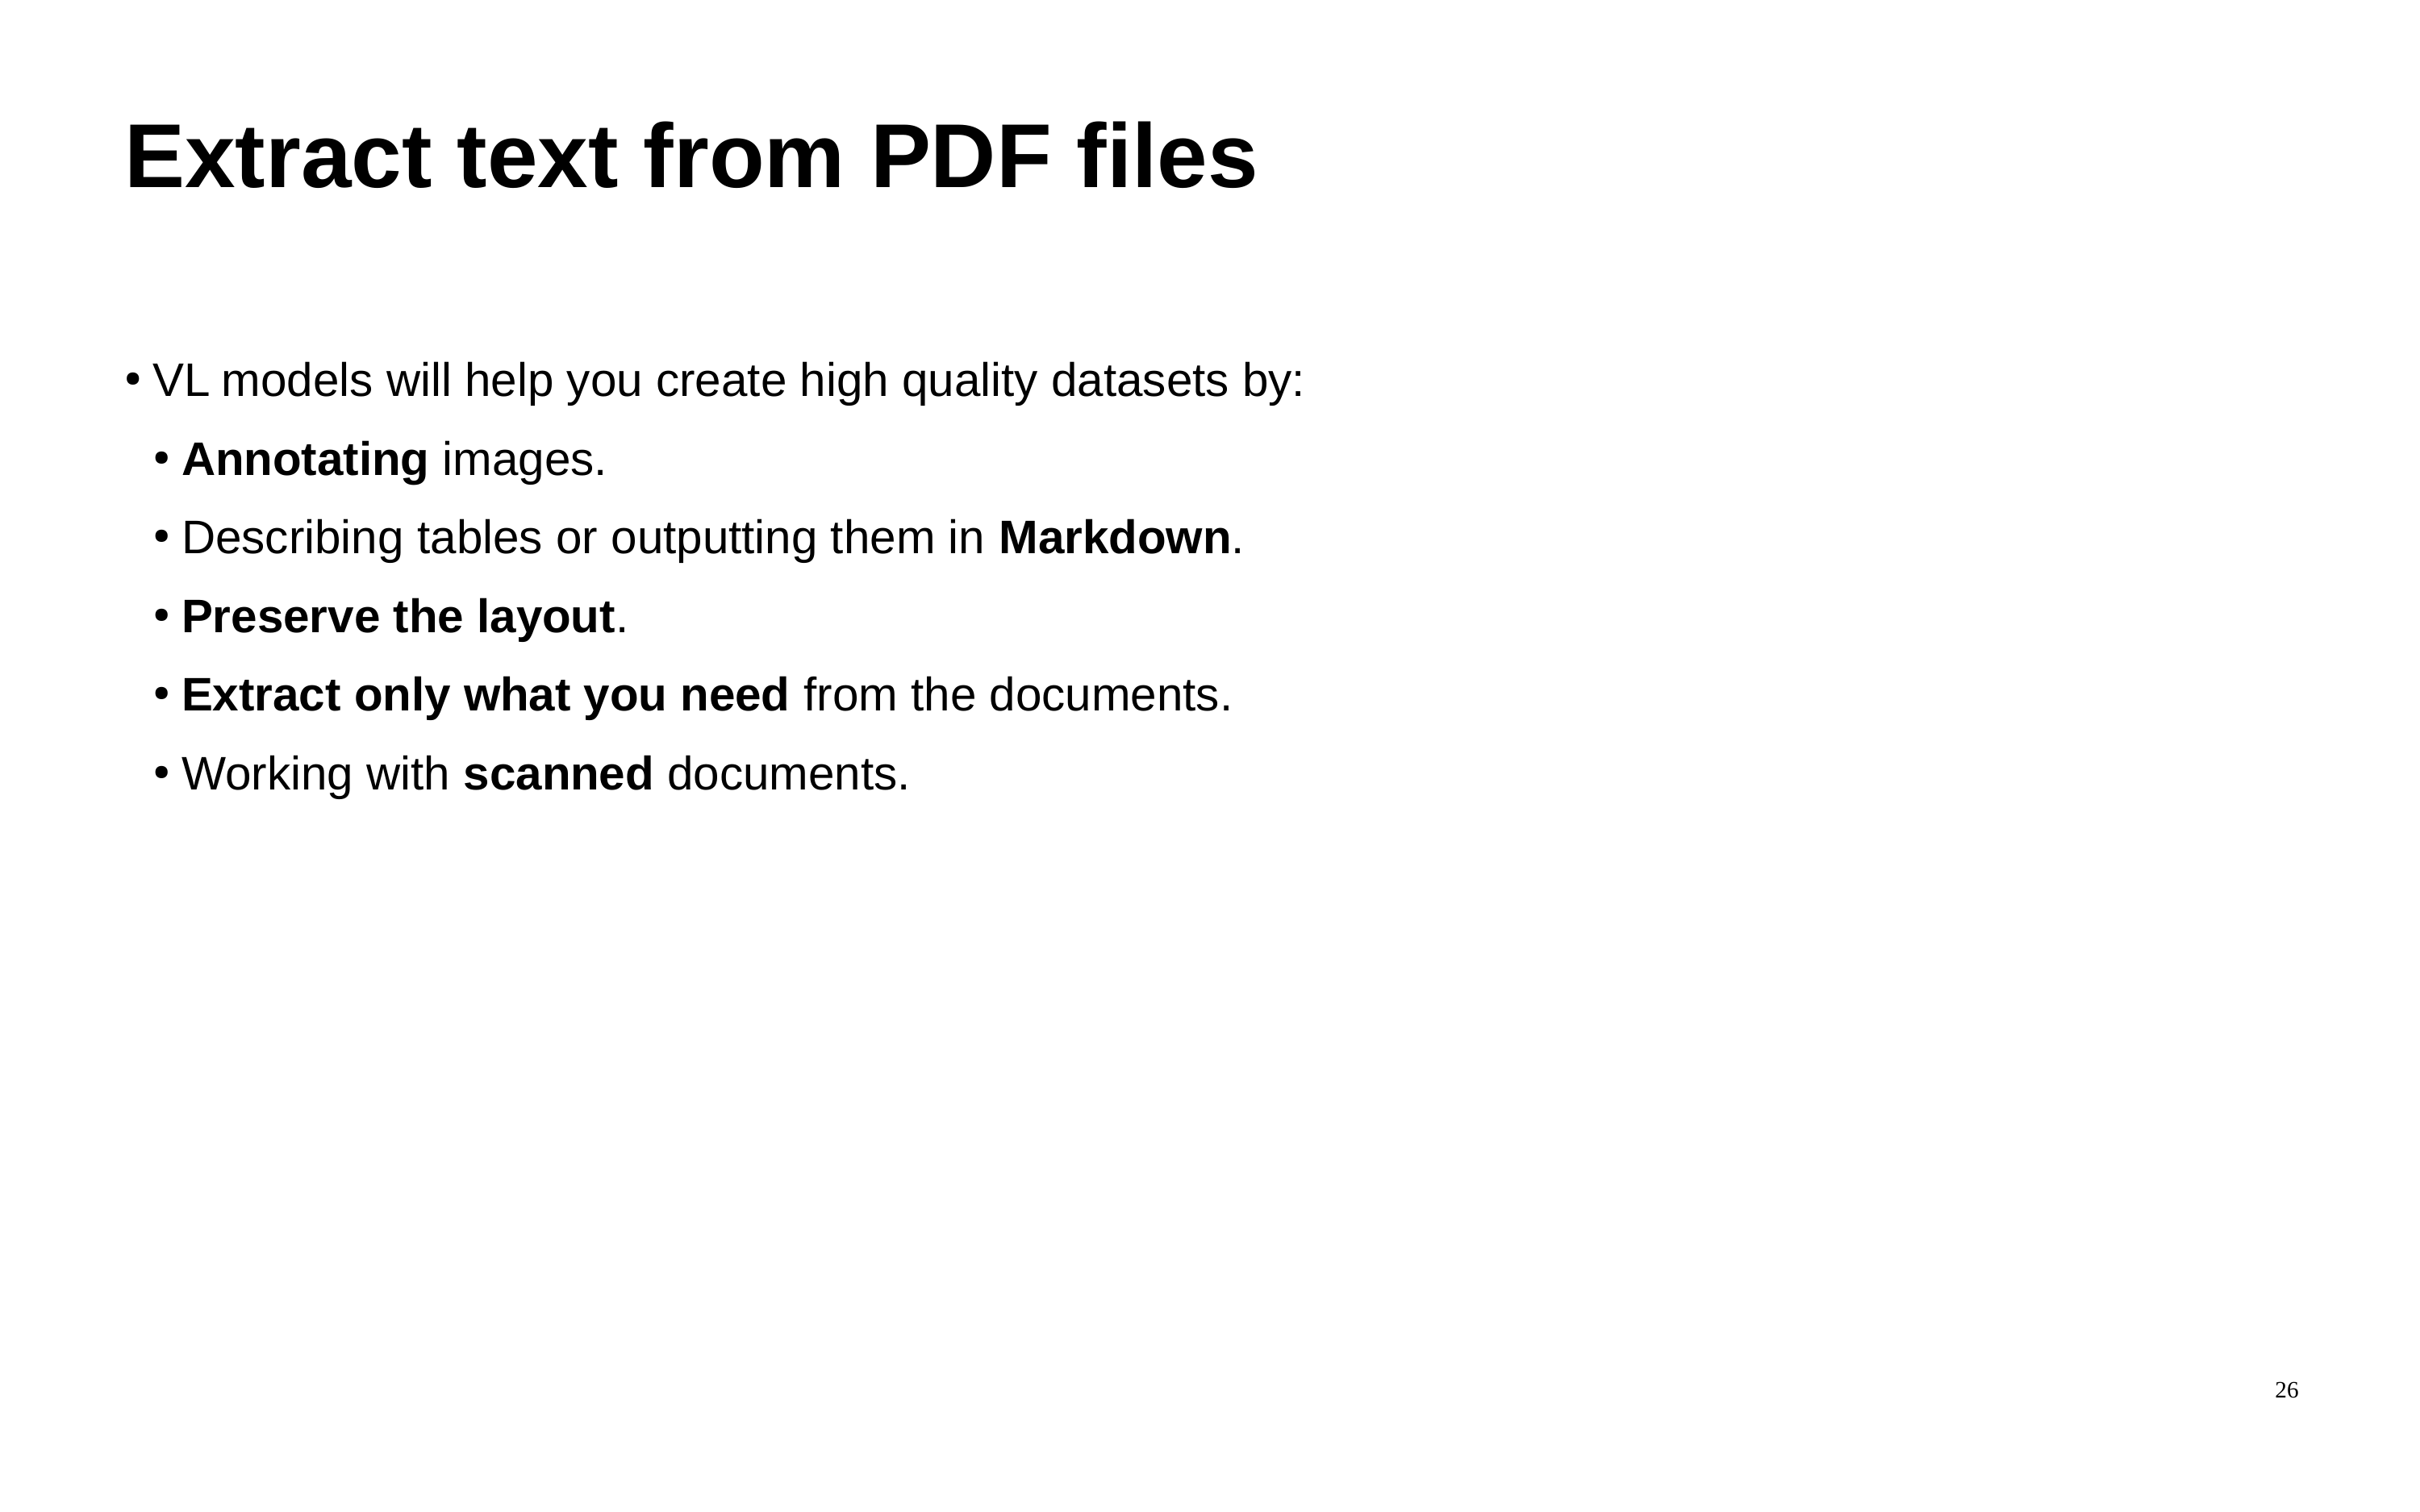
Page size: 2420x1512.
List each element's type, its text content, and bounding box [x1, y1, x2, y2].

text_box Extract text from PDF files [112, 61, 2173, 251]
text_box VL models will help you create high quality datasets by: Annotating images. Describing tables or outputting them in Markdown. Preserve the layout. Extract only what you need from the documents. Working with scanned documents. [112, 322, 2118, 806]
